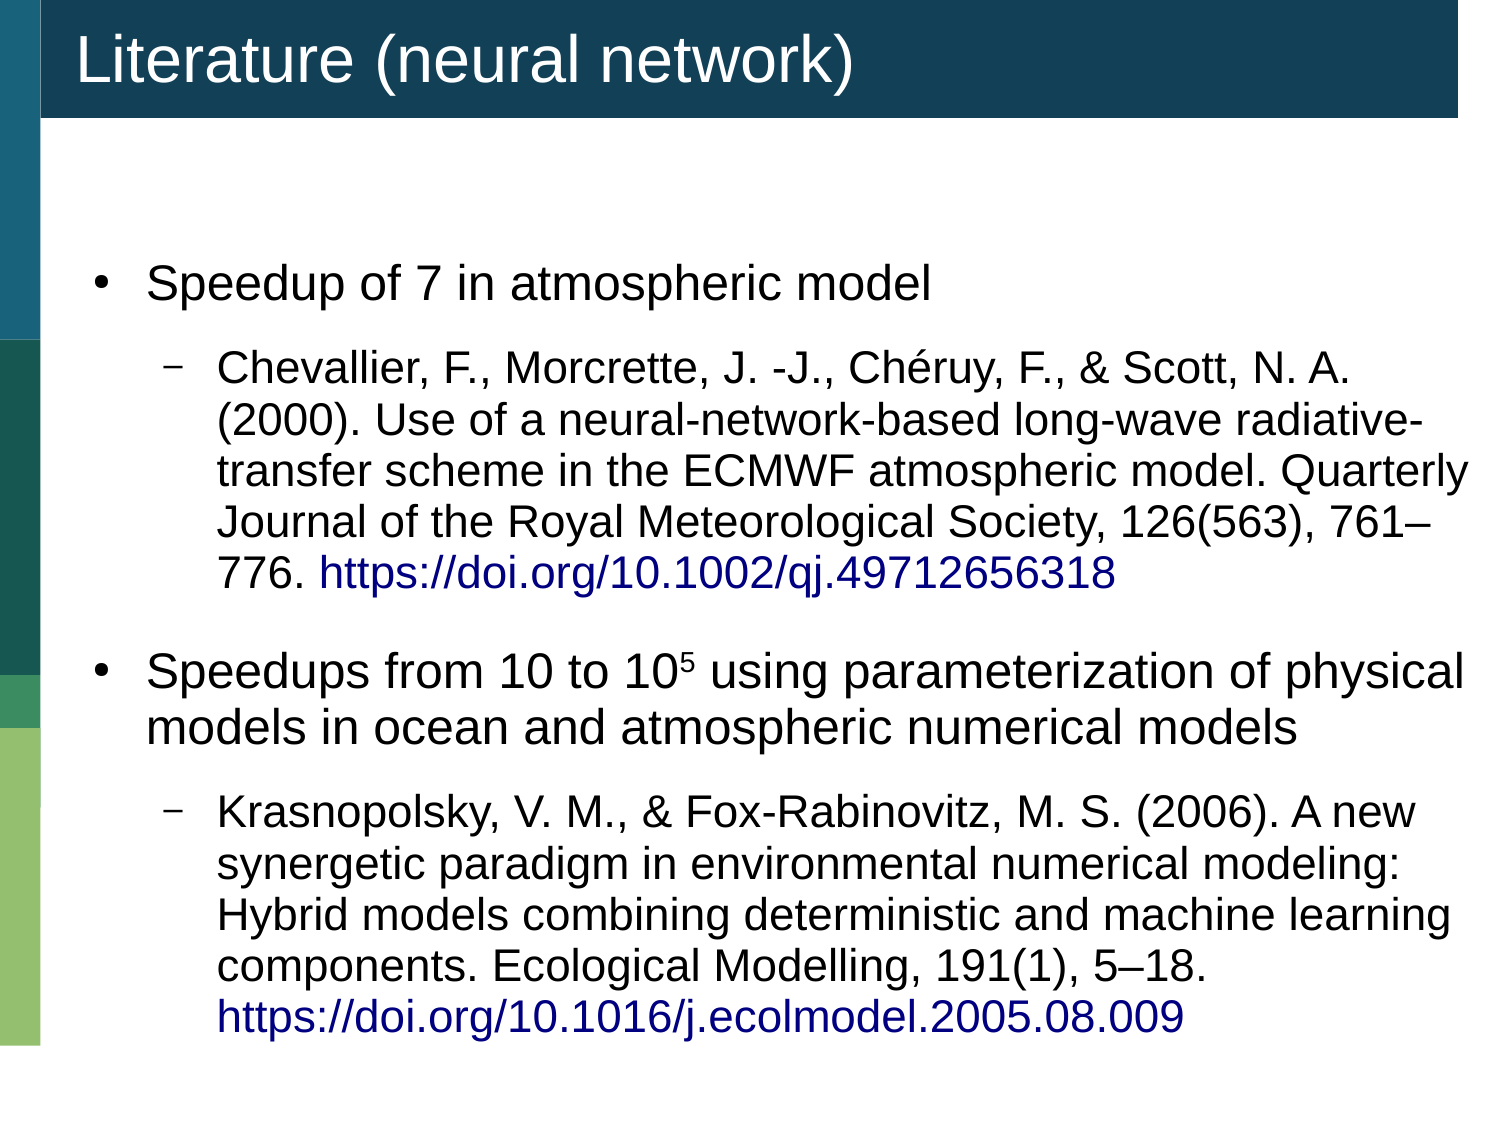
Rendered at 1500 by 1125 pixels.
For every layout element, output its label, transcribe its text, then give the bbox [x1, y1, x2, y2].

title Literature (neural network) [75, 0, 1458, 118]
list Speedup of 7 in atmospheric model Chevallier, F., Morcrette, J. ‐J., Chéruy, F., & Scott, N. A. (2000). Use of a neural‐network‐based long‐wave radiative‐transfer scheme in the ECMWF atmospheric model. Quarterly Journal of the Royal Meteorological Society, 126(563), 761–776. https://doi.org/10.1002/qj.49712656318 Speedups from 10 to 105 using parameterization of physical models in ocean and atmospheric numerical models Krasnopolsky, V. M., & Fox-Rabinovitz, M. S. (2006). A new synergetic paradigm in environmental numerical modeling: Hybrid models combining deterministic and machine learning components. Ecological Modelling, 191(1), 5–18. https://doi.org/10.1016/j.ecolmodel.2005.08.009 [75, 254, 1471, 1125]
